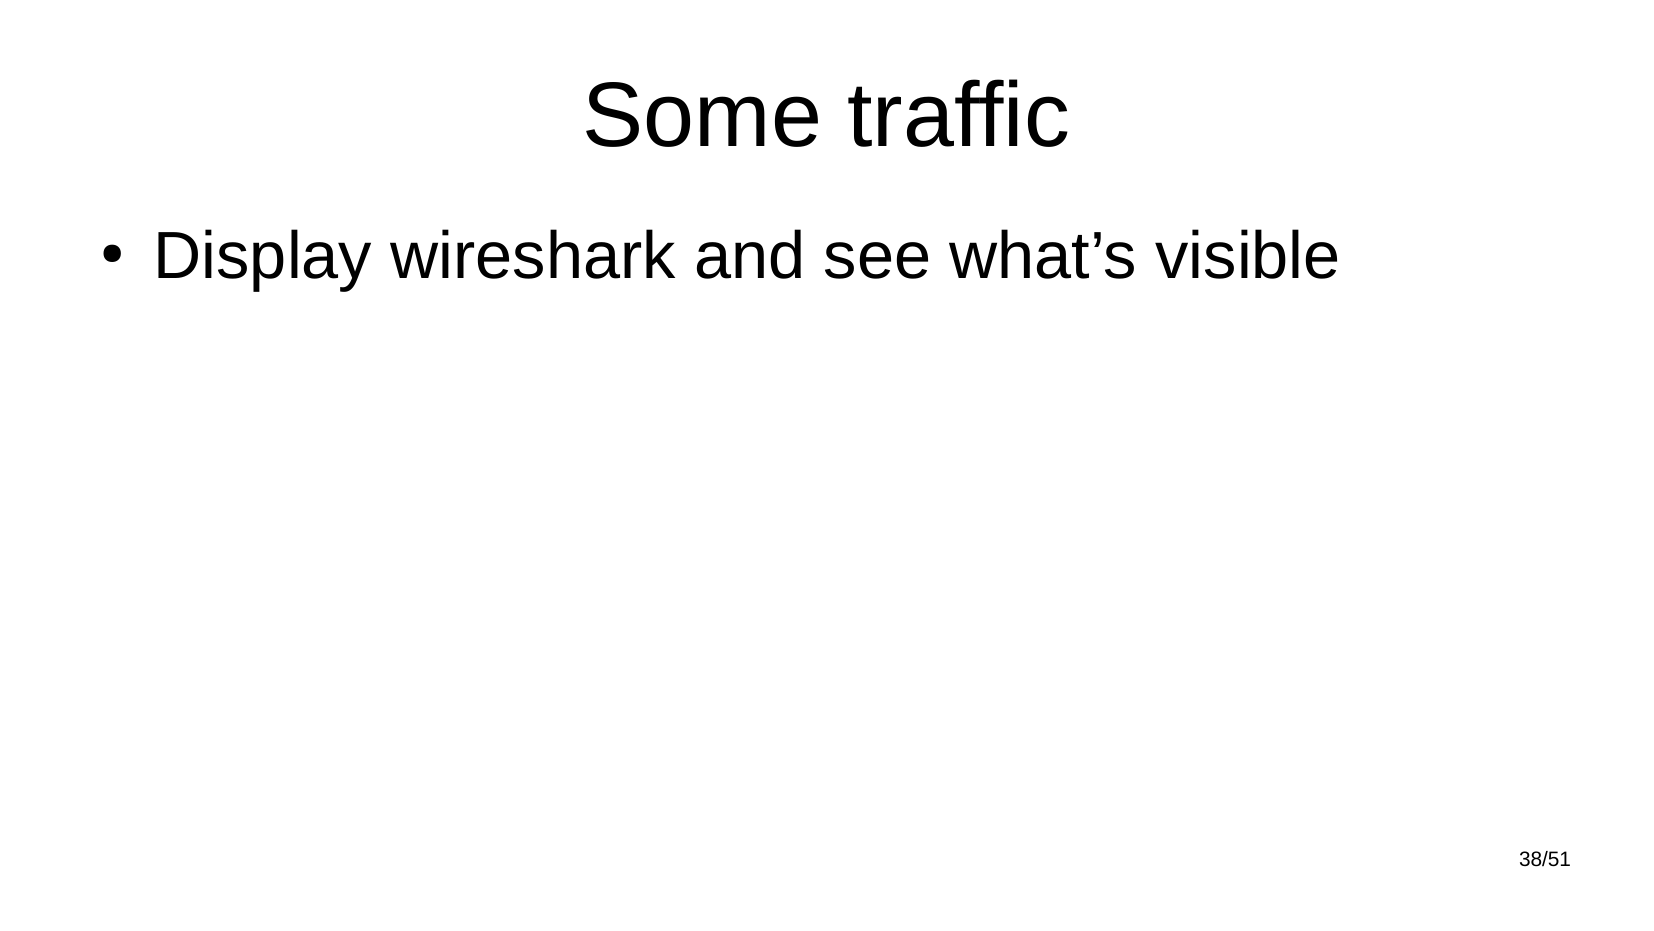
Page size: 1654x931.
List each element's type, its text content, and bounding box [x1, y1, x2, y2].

title Some traffic [82, 37, 1571, 193]
list Display wireshark and see what’s visible [82, 217, 1571, 758]
